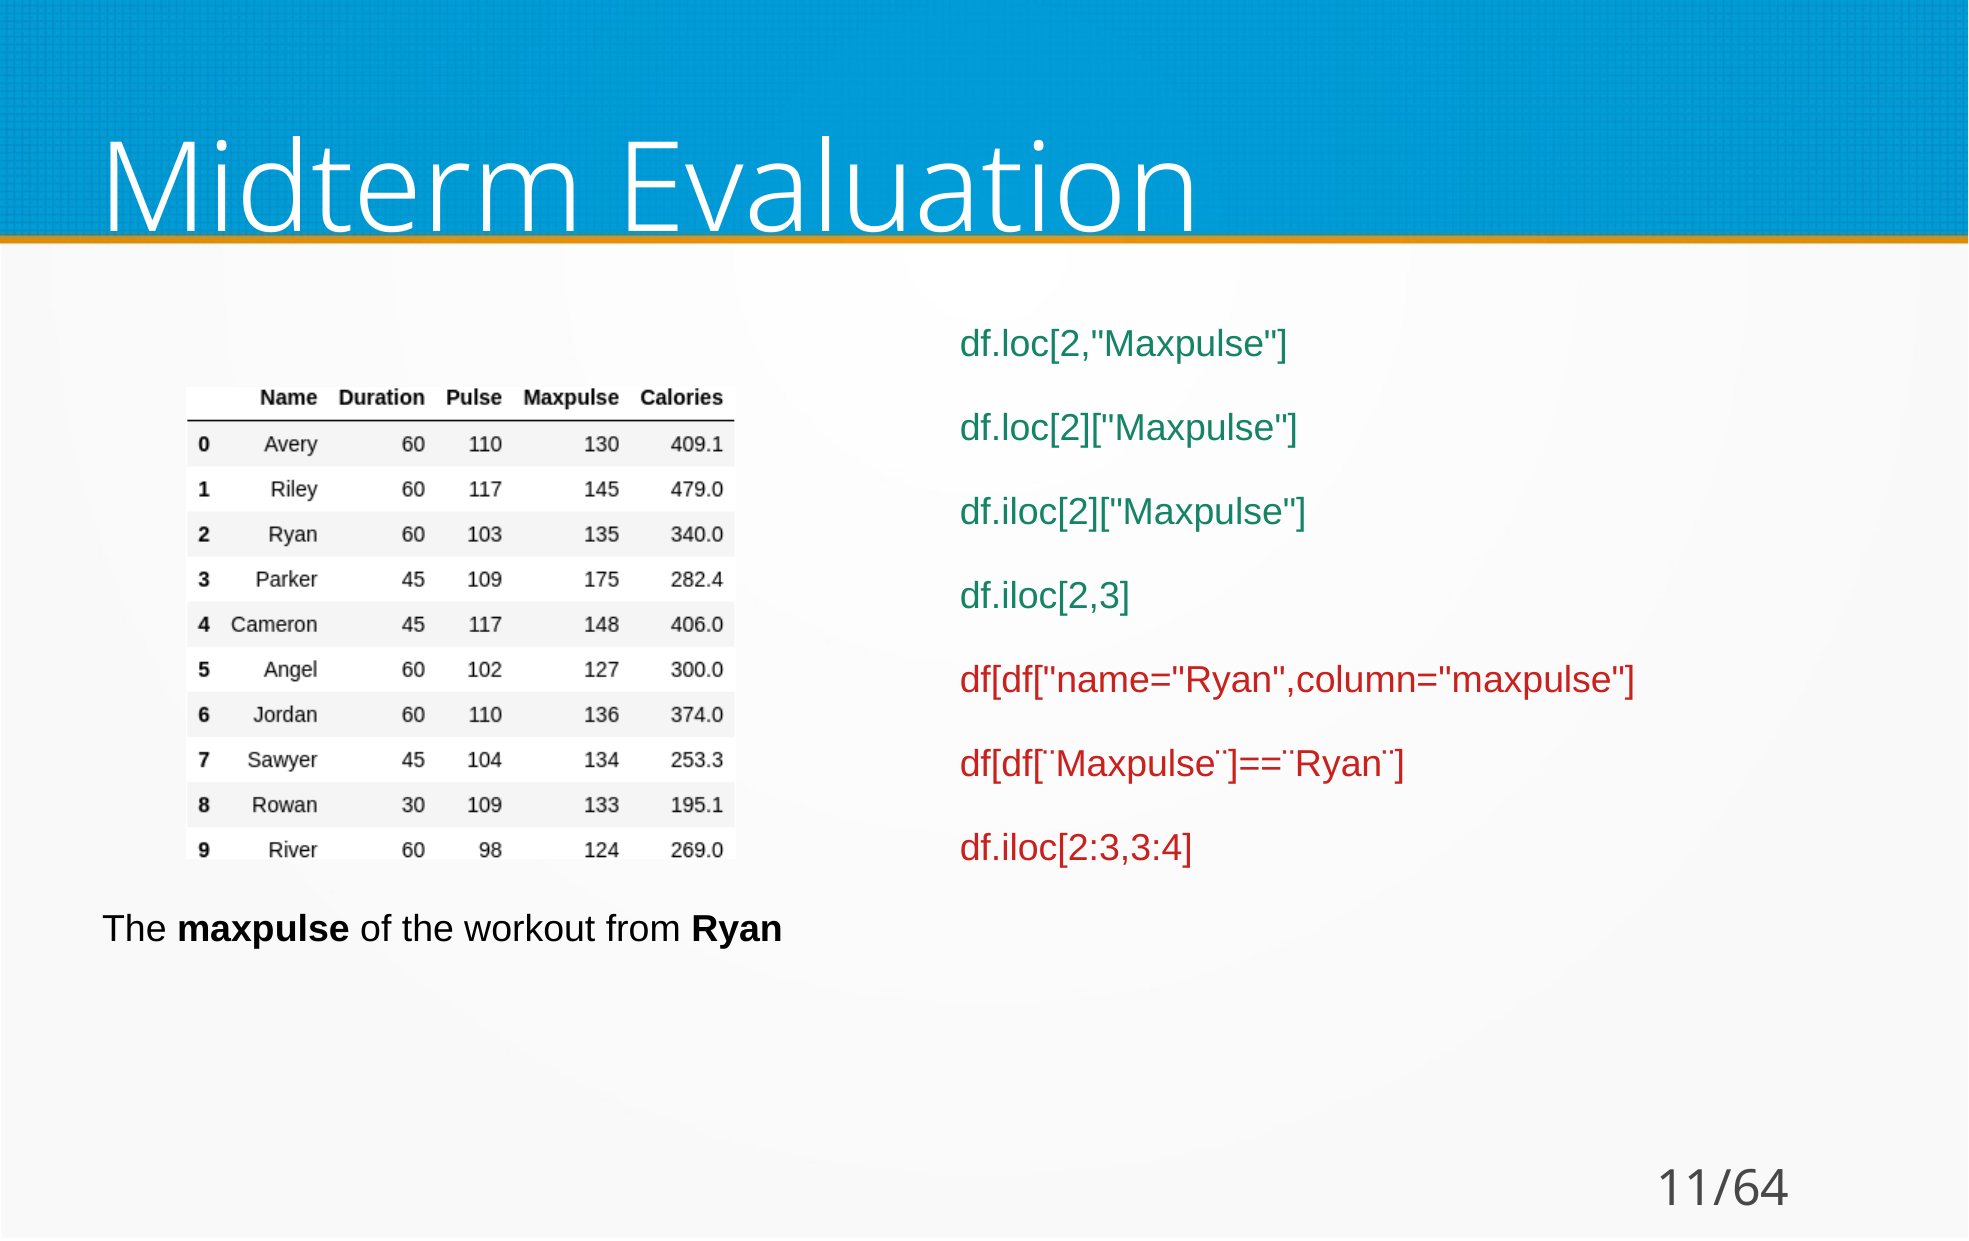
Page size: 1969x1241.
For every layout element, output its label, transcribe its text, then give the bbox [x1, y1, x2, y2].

text_box df.loc[2,"Maxpulse"] df.loc[2]["Maxpulse"] df.iloc[2]["Maxpulse"] df.iloc[2,3] df[df["name="Ryan",column="maxpulse"] df[df[¨Maxpulse¨]==¨Ryan¨] df.iloc[2:3,3:4] [945, 315, 1861, 876]
picture [0, 233, 1969, 1241]
title Midterm Evaluation [98, 49, 1870, 257]
text_box The maxpulse of the workout from Ryan [15, 900, 871, 957]
